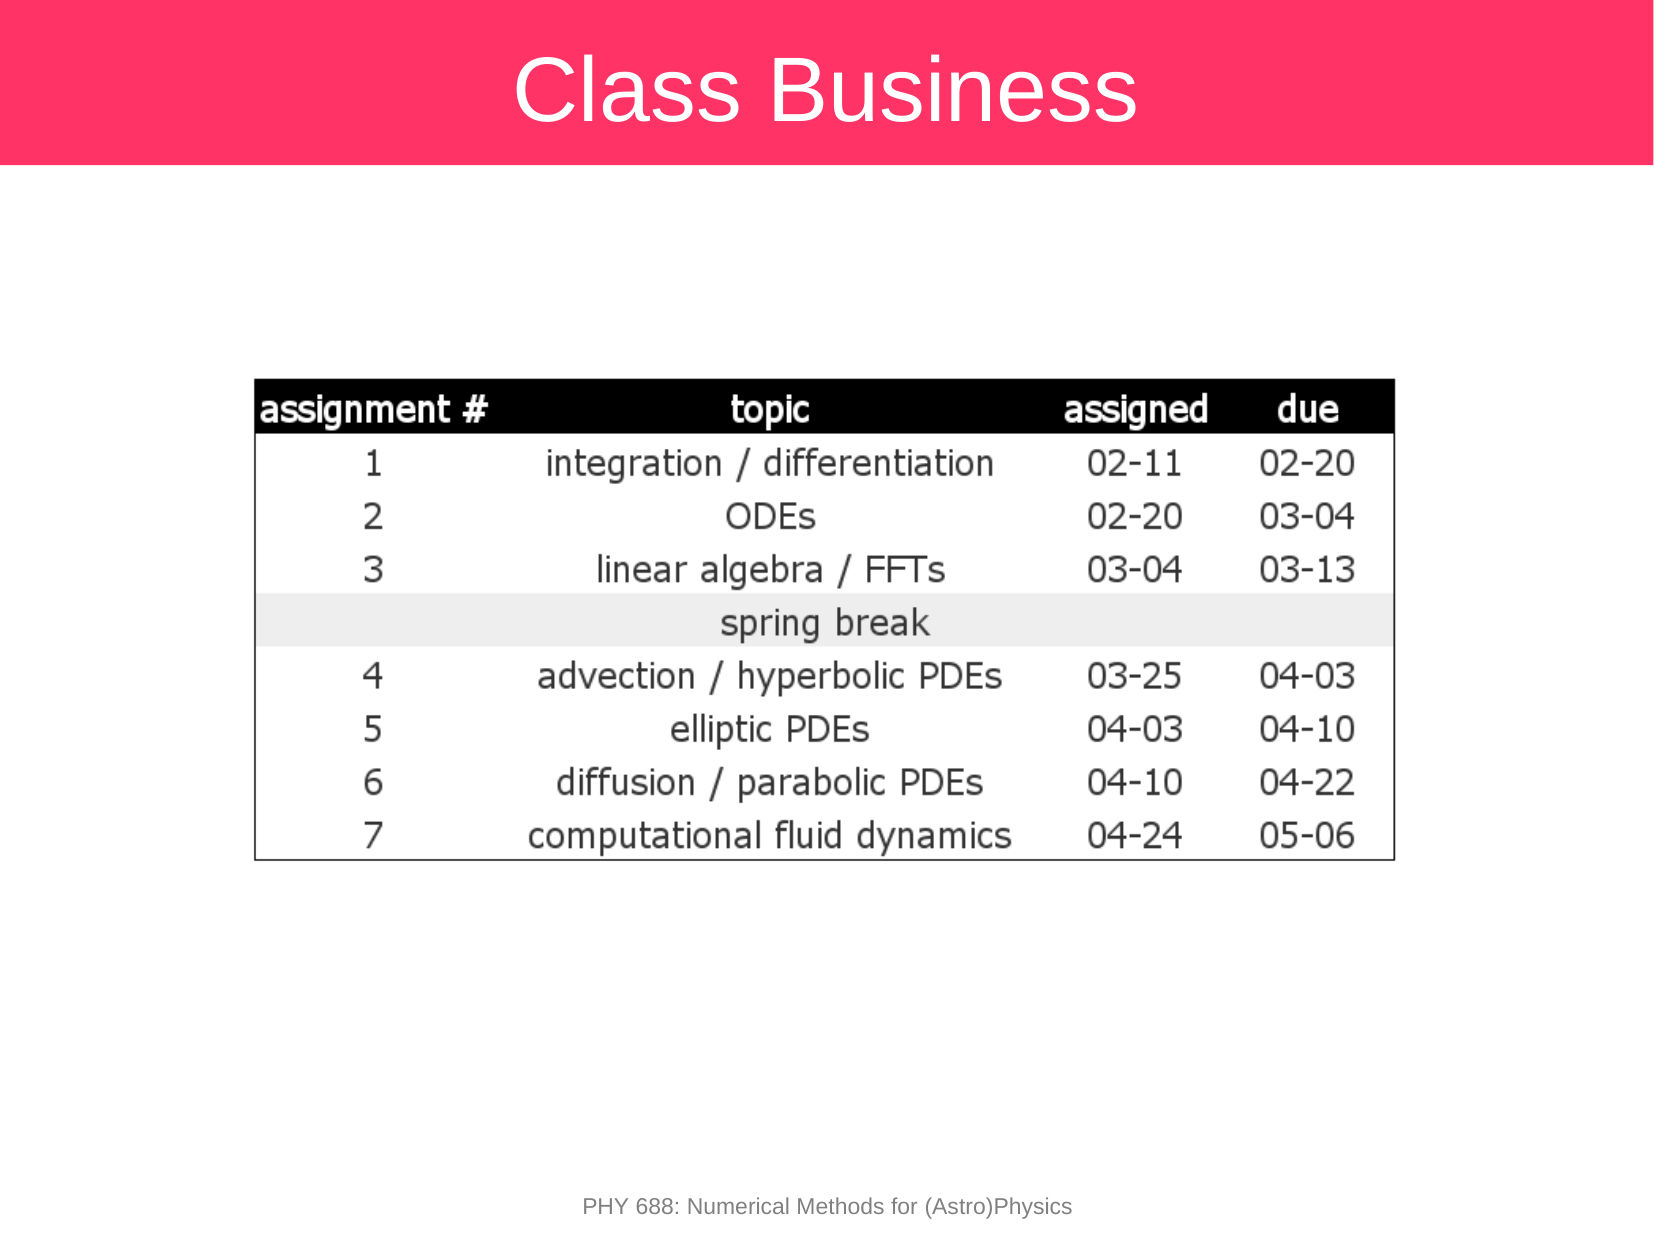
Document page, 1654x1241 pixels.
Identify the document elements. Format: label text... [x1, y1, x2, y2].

title Class Business [82, 31, 1571, 148]
picture [245, 365, 1408, 872]
